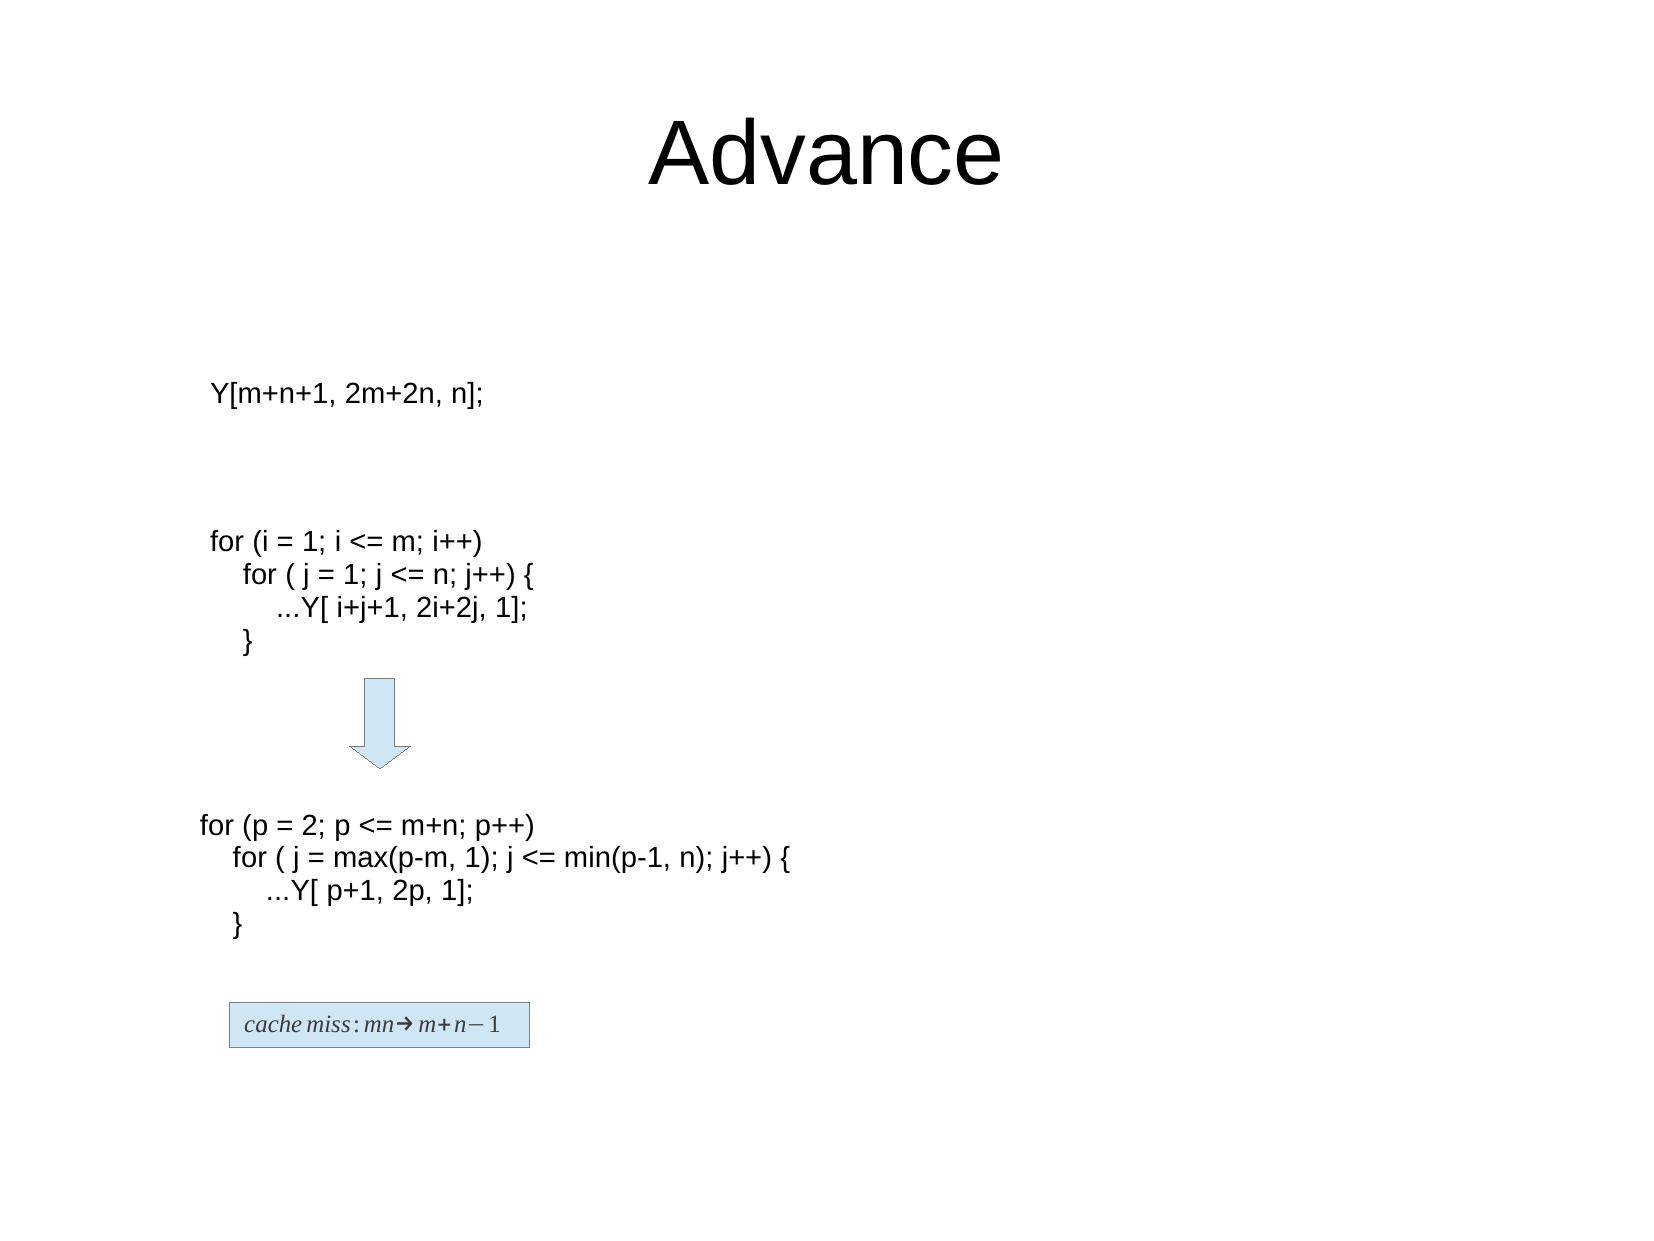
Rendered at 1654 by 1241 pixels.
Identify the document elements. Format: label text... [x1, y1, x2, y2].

text_box Y[m+n+1, 2m+2n, n]; [195, 370, 616, 439]
title Advance [82, 49, 1571, 257]
text_box for (i = 1; i <= m; i++) for ( j = 1; j <= n; j++) { ...Y[ i+j+1, 2i+2j, 1]; } [195, 517, 616, 664]
text_box [229, 1002, 530, 1048]
text_box [349, 678, 411, 769]
chart [237, 1010, 506, 1039]
text_box for (p = 2; p <= m+n; p++) for ( j = max(p-m, 1); j <= min(p-1, n); j++) { ...Y[ p+1, 2p, 1]; } [184, 801, 815, 948]
